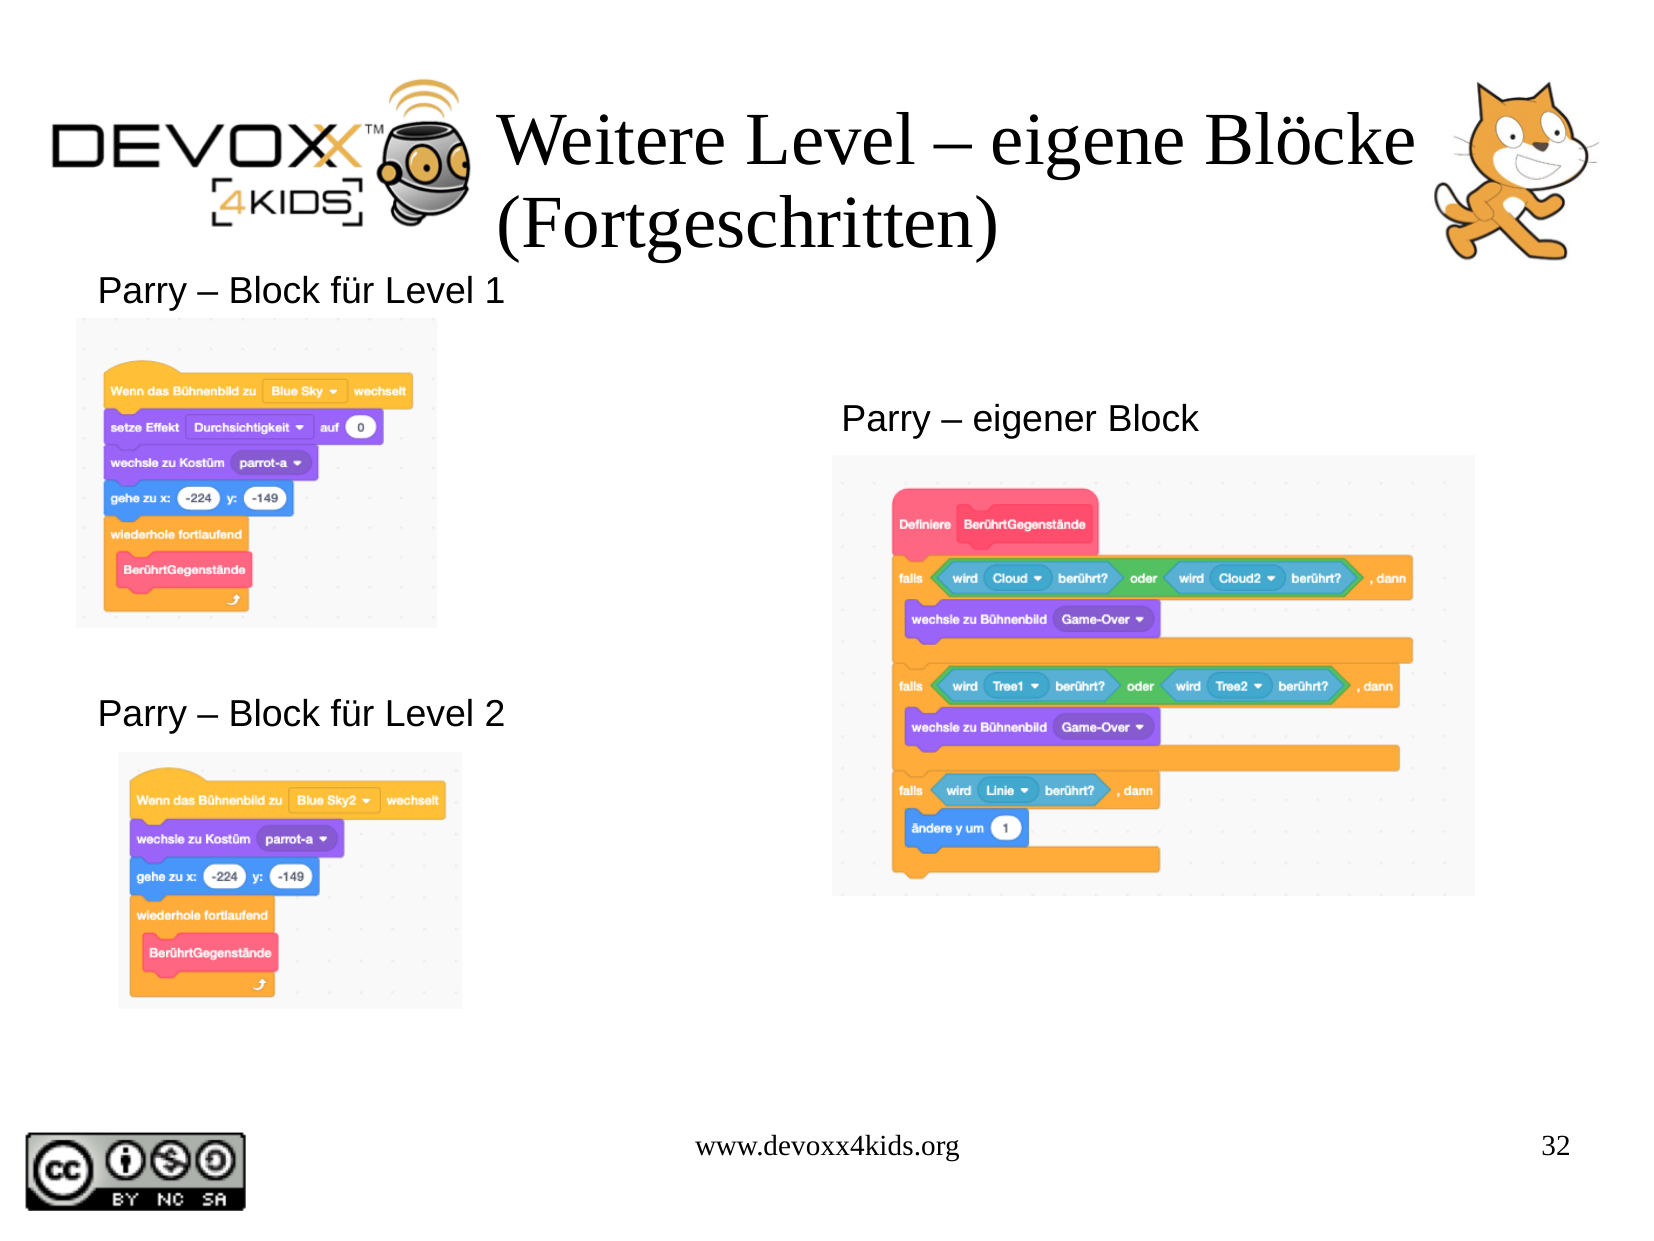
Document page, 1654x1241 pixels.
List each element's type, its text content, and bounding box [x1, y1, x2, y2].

picture [14, 1121, 249, 1212]
picture [832, 455, 1475, 896]
picture [1431, 54, 1607, 272]
text_box Parry – Block für Level 2 [82, 685, 544, 745]
picture [11, 58, 487, 255]
text_box Parry – Block für Level 1 [82, 262, 544, 319]
subtitle [82, 290, 1571, 1109]
picture [76, 318, 438, 628]
picture [118, 752, 462, 1009]
title Weitere Level – eigene Blöcke (Fortgeschritten) [496, 78, 1432, 284]
text_box Parry – eigener Block [826, 389, 1288, 456]
